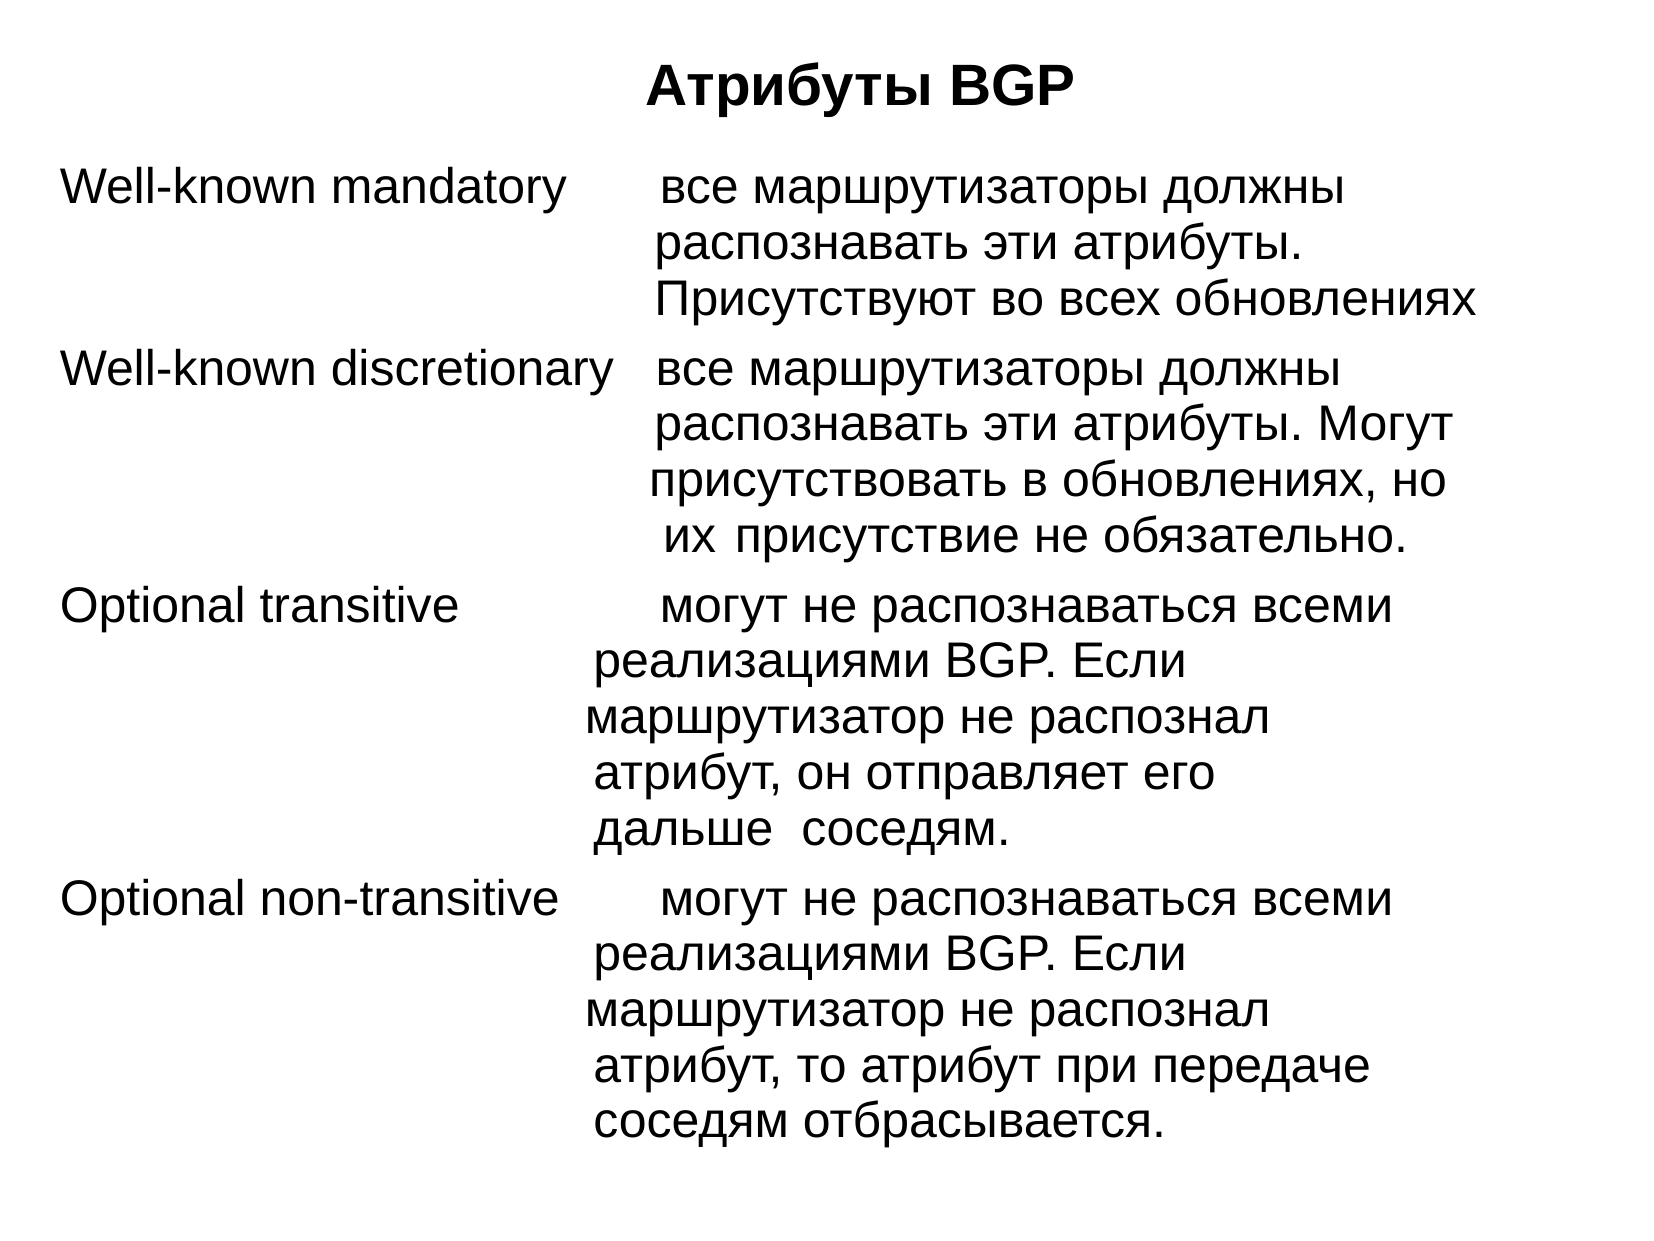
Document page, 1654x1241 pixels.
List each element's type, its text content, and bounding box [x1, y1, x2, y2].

list Well-known mandatory все маршрутизаторы должны распознавать эти атрибуты. Присутствуют во всех обновлениях Well-known discretionary все маршрутизаторы должны распознавать эти атрибуты. Могут присутствовать в обновлениях, но их присутствие не обязательно. Optional transitive могут не распознаваться всеми реализациями BGP. Если маршрутизатор не распознал атрибут, он отправляет его дальше соседям. Optional non-transitive могут не распознаваться всеми реализациями BGP. Если маршрутизатор не распознал атрибут, то атрибут при передаче соседям отбрасывается. [59, 158, 1590, 1205]
text_box Атрибуты BGP [123, 41, 1598, 125]
